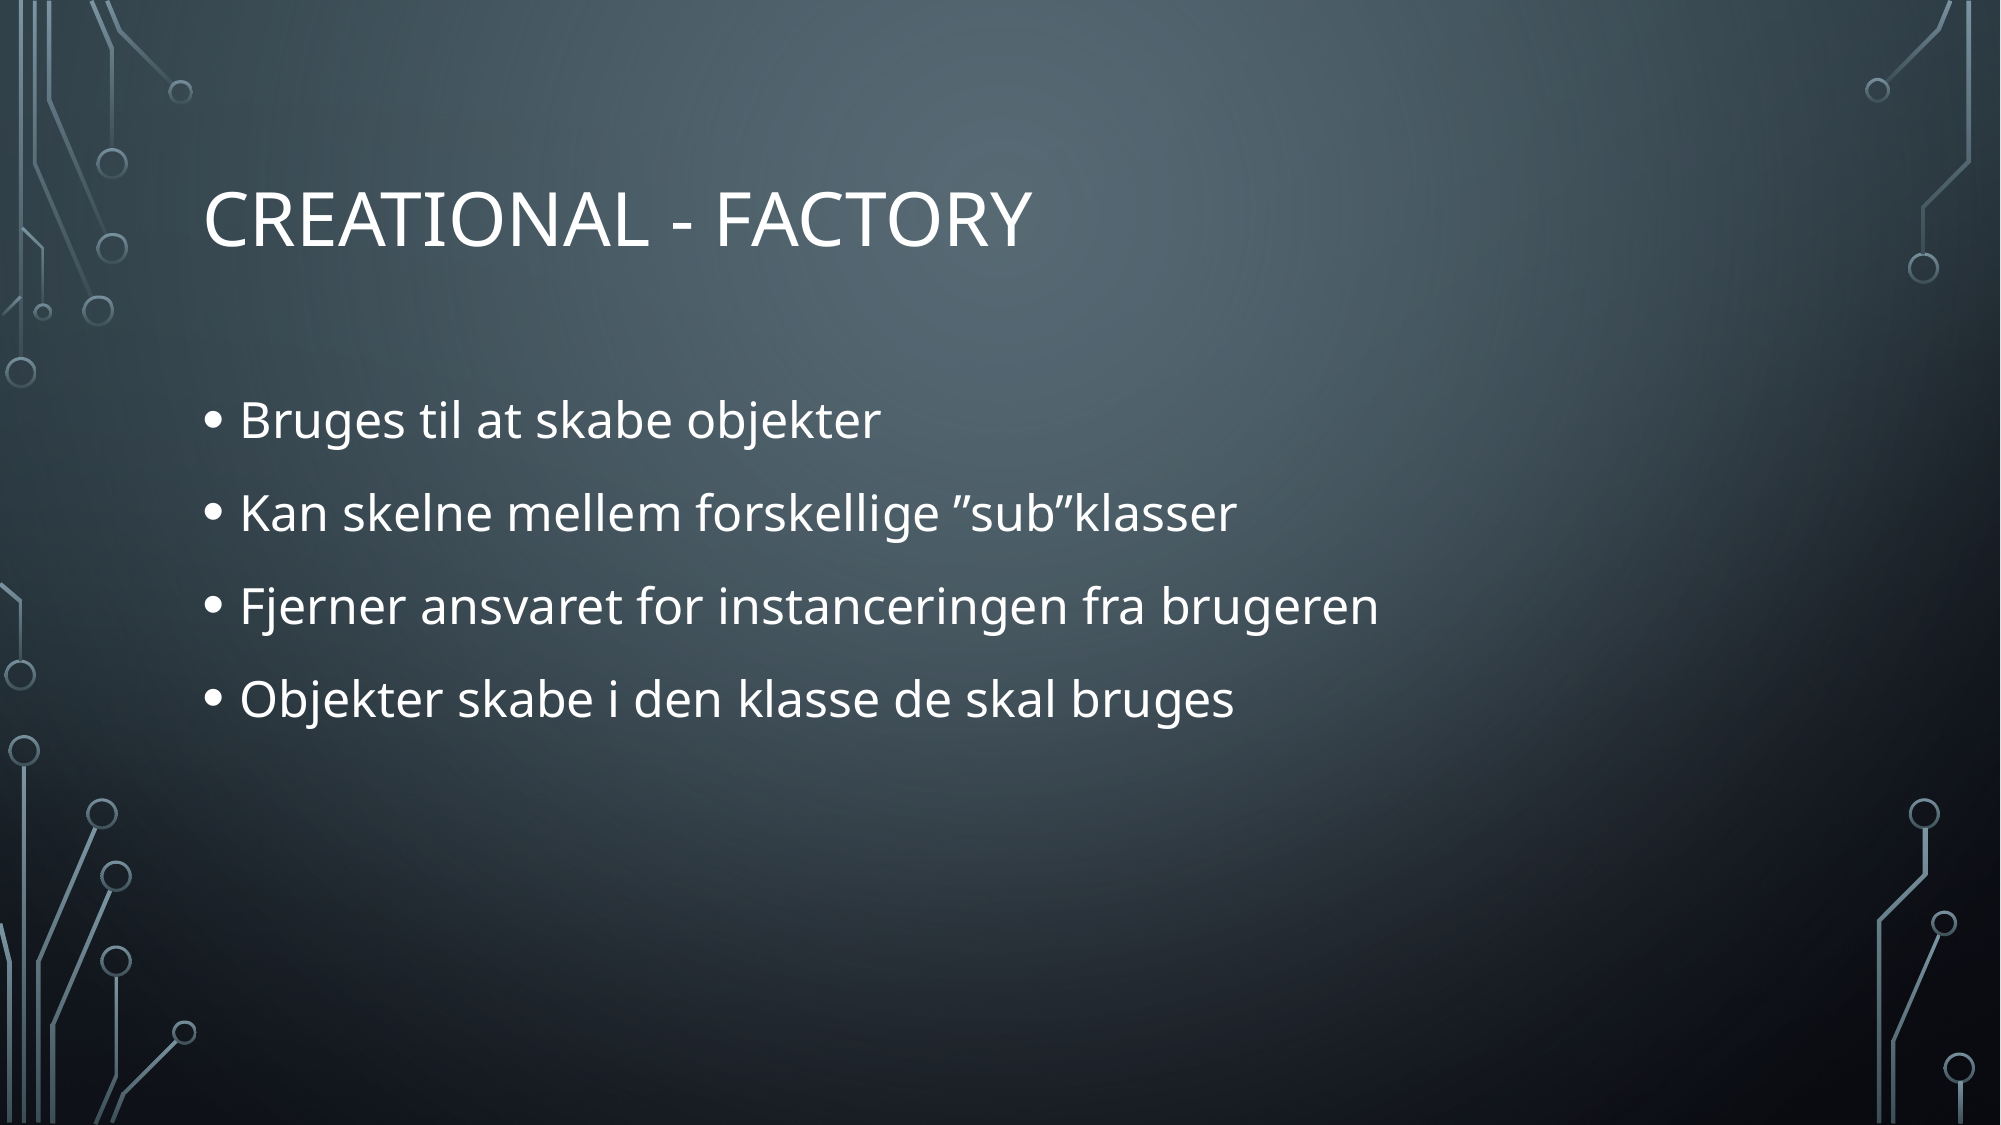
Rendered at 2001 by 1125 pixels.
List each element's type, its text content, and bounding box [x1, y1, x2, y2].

title Creational - Factory [187, 101, 1813, 344]
list Bruges til at skabe objekter Kan skelne mellem forskellige ”sub”klasser Fjerner ansvaret for instanceringen fra brugeren Objekter skabe i den klasse de skal bruges [187, 369, 1813, 951]
